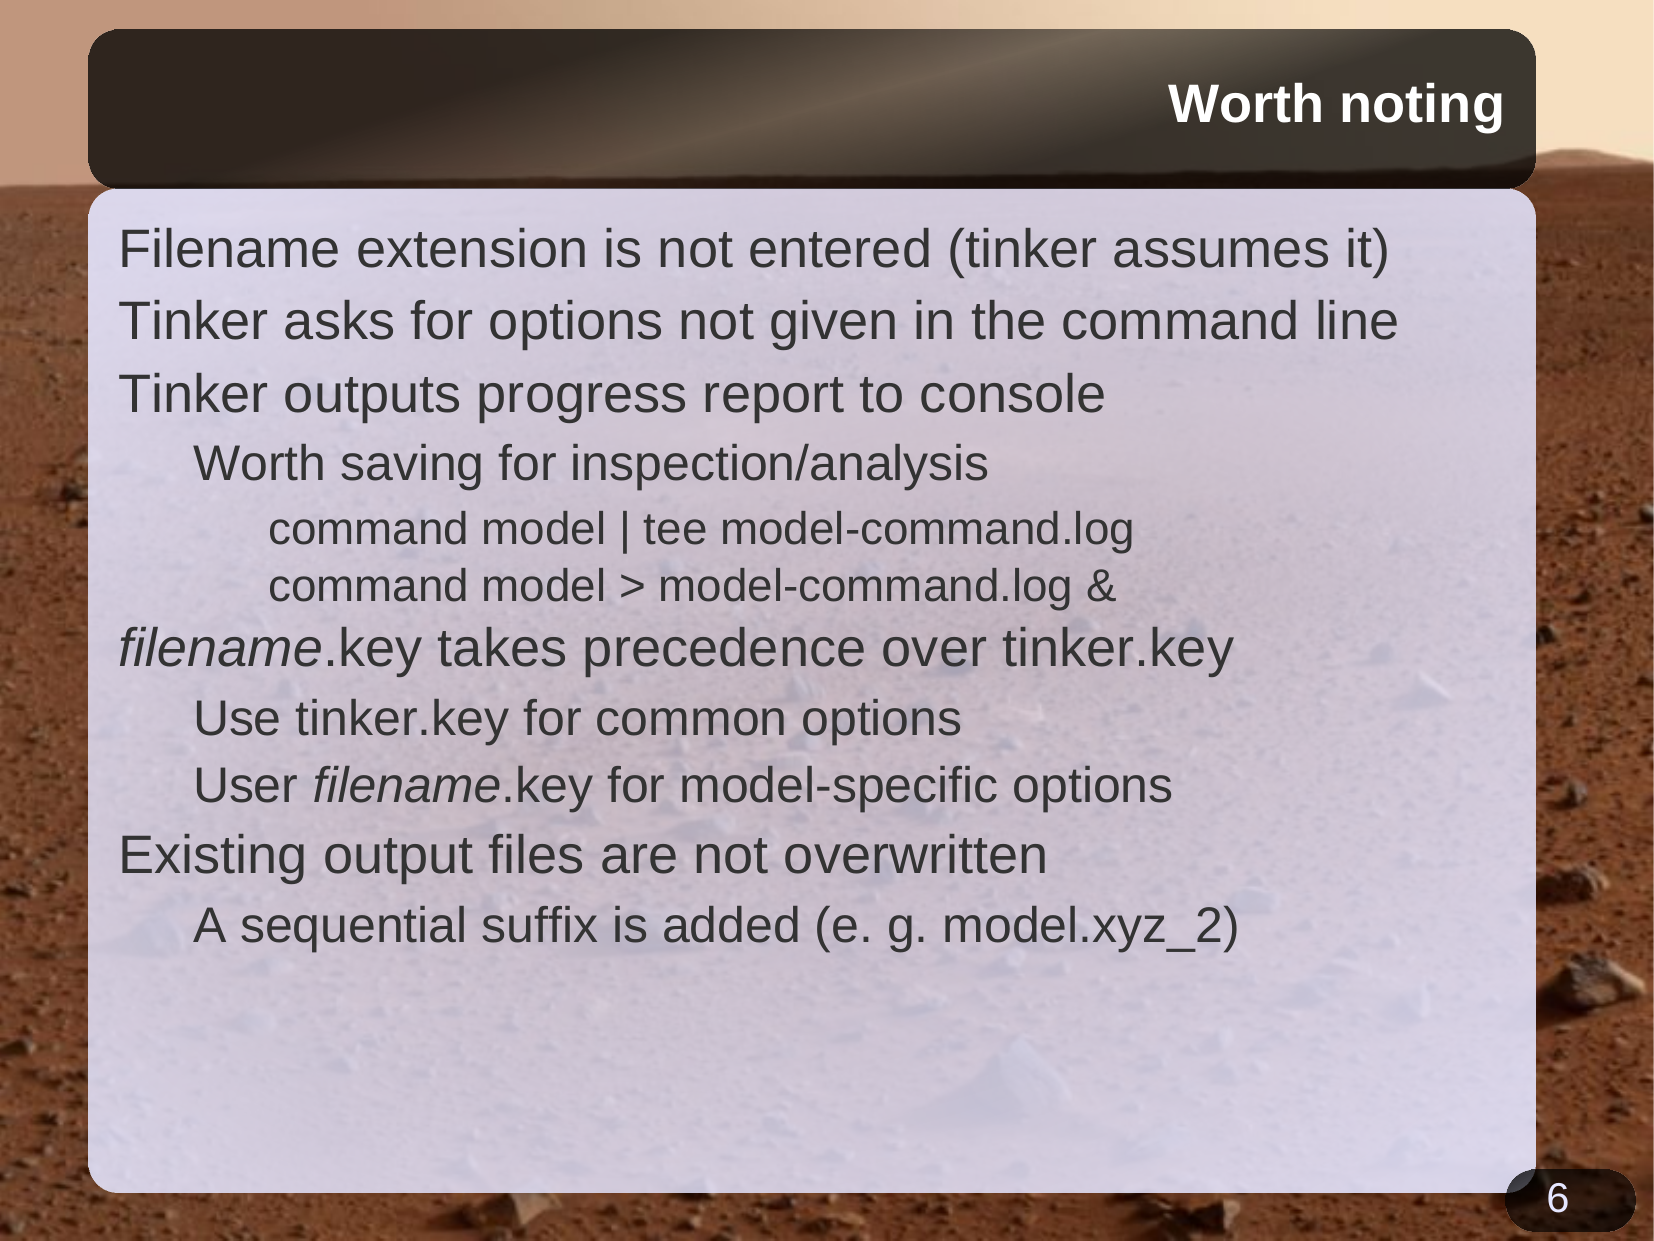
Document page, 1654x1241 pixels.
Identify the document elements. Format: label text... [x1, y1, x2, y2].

picture [0, 0, 1654, 1241]
list Filename extension is not entered (tinker assumes it) Tinker asks for options not given in the command line Tinker outputs progress report to console Worth saving for inspection/analysis command model | tee model-command.log command model > model-command.log & filename.key takes precedence over tinker.key Use tinker.key for common options User filename.key for model-specific options Existing output files are not overwritten A sequential suffix is added (e. g. model.xyz_2) [118, 218, 1477, 1164]
title Worth noting [118, 59, 1506, 148]
